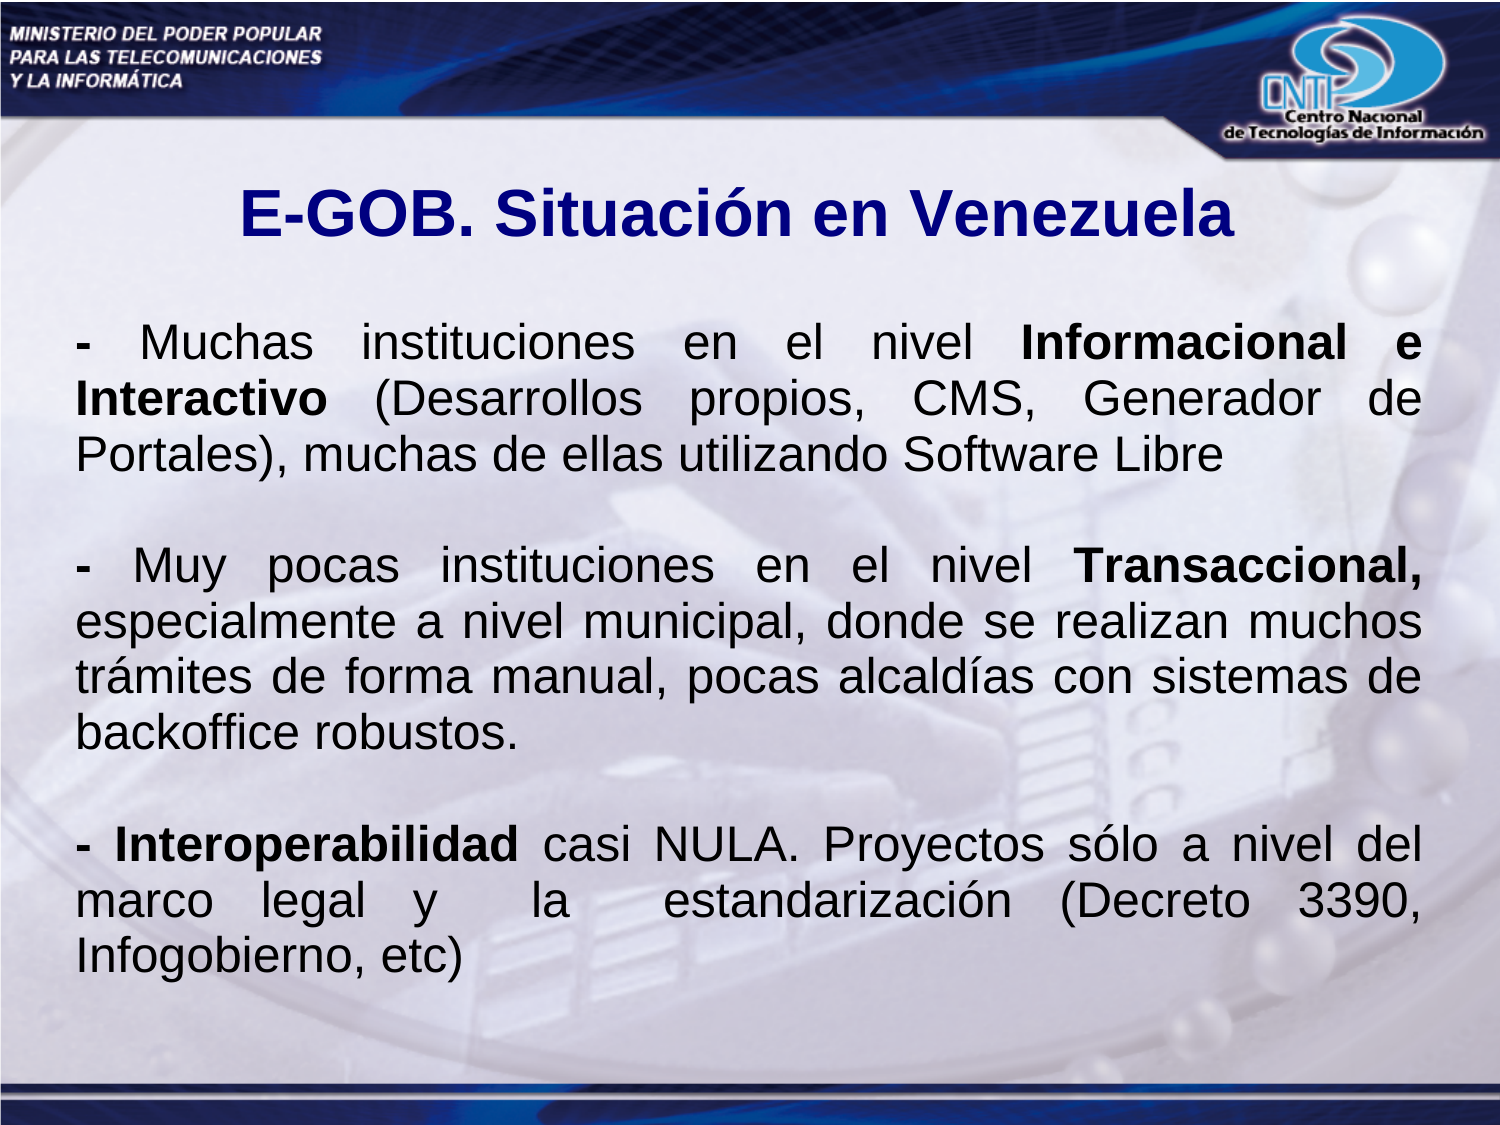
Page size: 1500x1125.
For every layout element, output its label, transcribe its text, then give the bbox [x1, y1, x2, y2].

title E-GOB. Situación en Venezuela [63, 162, 1412, 284]
picture [0, 2, 1500, 1125]
subtitle - Muchas instituciones en el nivel Informacional e Interactivo (Desarrollos propios, CMS, Generador de Portales), muchas de ellas utilizando Software Libre - Muy pocas instituciones en el nivel Transaccional, especialmente a nivel municipal, donde se realizan muchos trámites de forma manual, pocas alcaldías con sistemas de backoffice robustos. - Interoperabilidad casi NULA. Proyectos sólo a nivel del marco legal y la estandarización (Decreto 3390, Infogobierno, etc) [75, 224, 1424, 1125]
